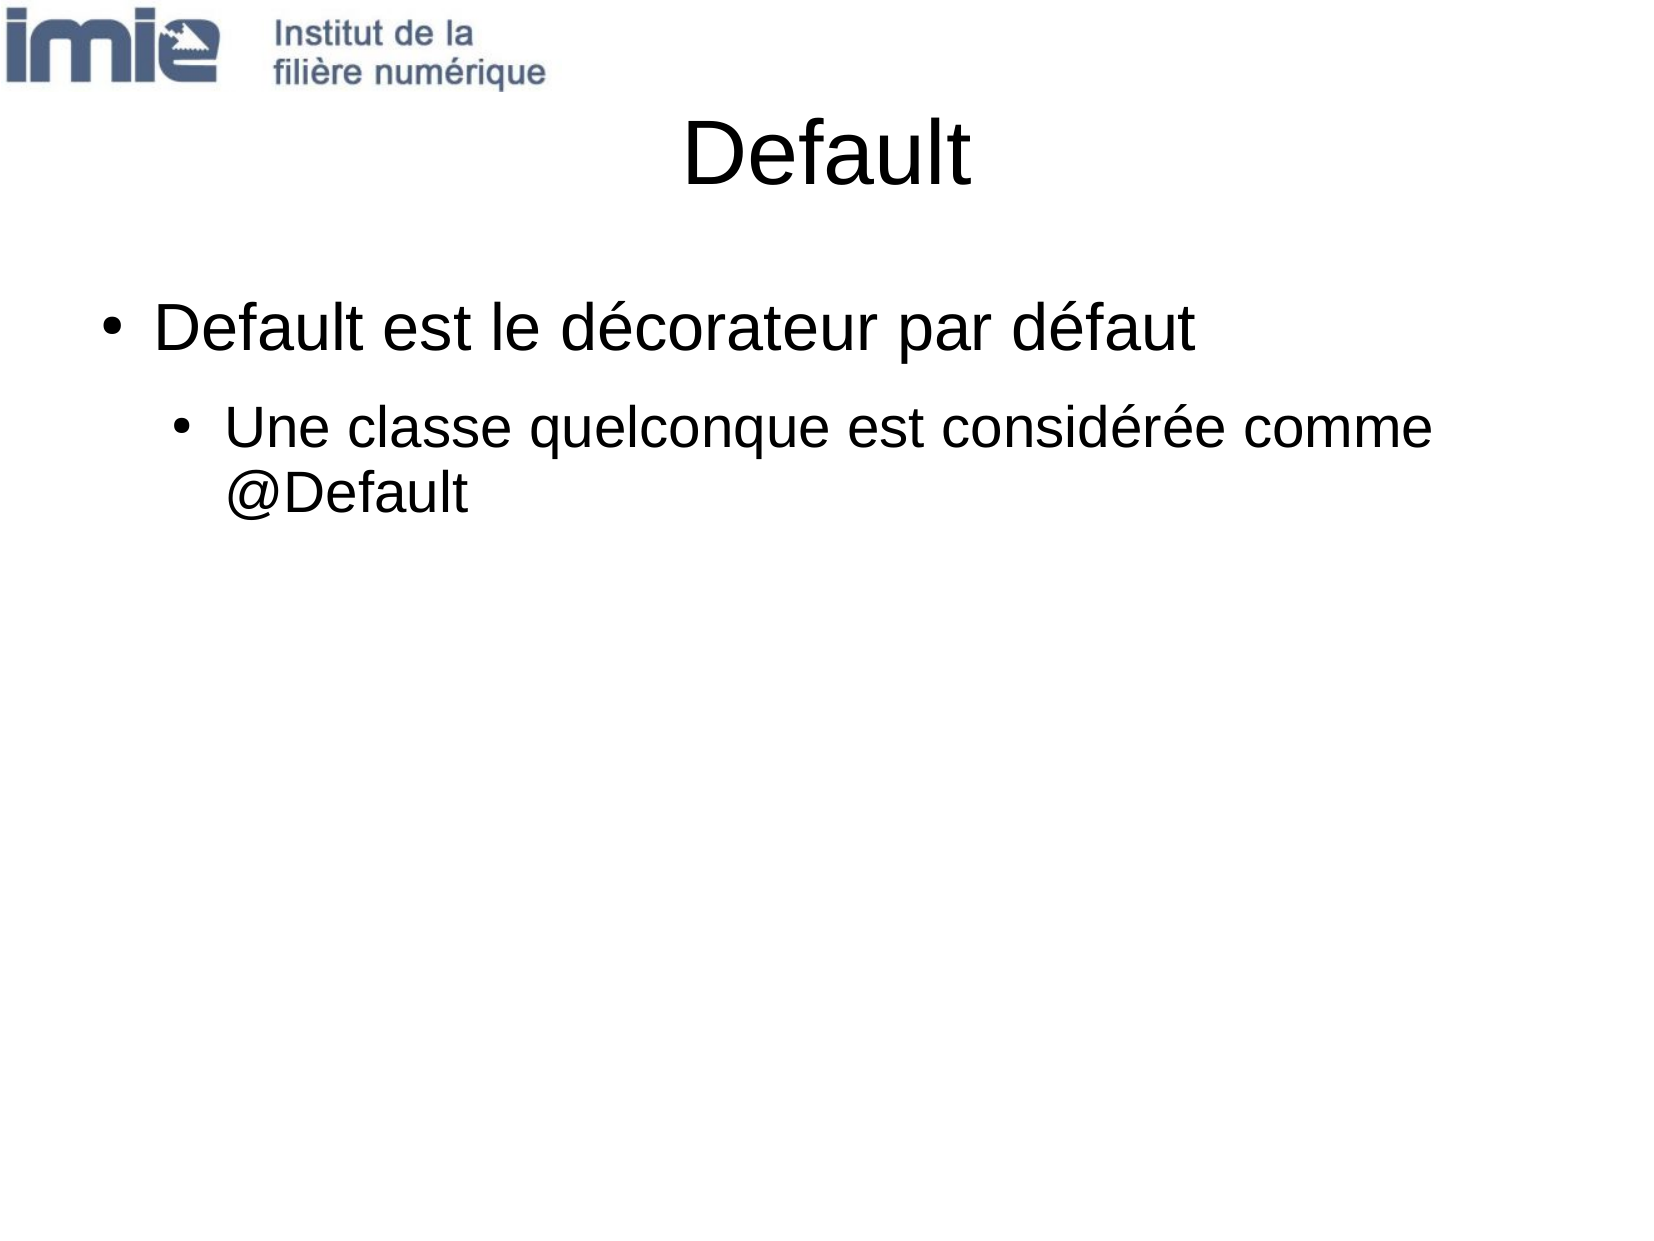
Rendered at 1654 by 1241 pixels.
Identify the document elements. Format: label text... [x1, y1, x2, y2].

title Default [82, 49, 1571, 257]
list Default est le décorateur par défaut Une classe quelconque est considérée comme @Default [82, 290, 1571, 1010]
picture [1, 0, 562, 92]
